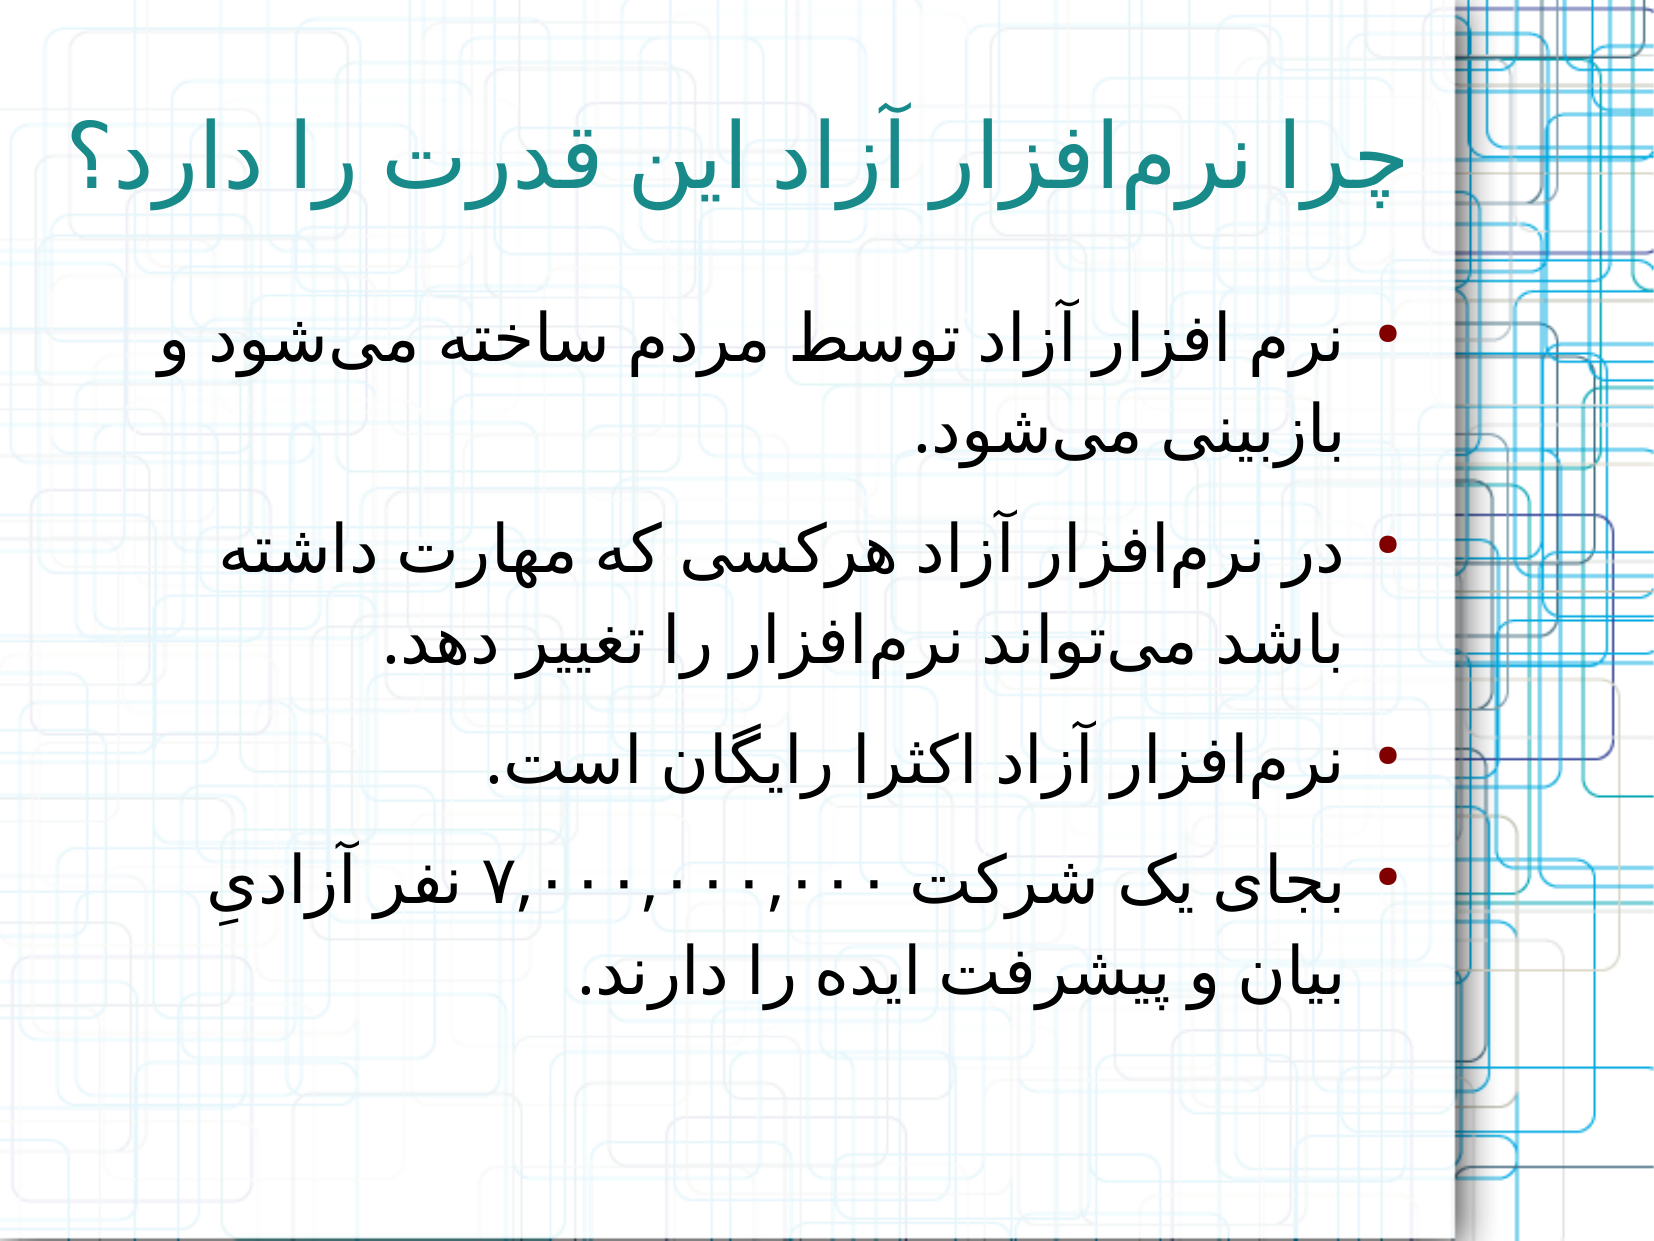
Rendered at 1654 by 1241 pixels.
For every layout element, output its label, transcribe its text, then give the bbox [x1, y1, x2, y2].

list نرم افزار آزاد توسط مردم ساخته می‌شود و بازبینی می‌شود. در نرم‌افزار آزاد هرکسی که مهارت داشته باشد می‌تواند نرم‌افزار را تغییر دهد. نرم‌افزار آزاد اکثرا رایگان است. بجای یک شرکت ۷,۰۰۰,۰۰۰,۰۰۰ نفر آزادیِ بیان و پیشرفت ایده را دارند. [82, 290, 1418, 1010]
picture [0, 0, 1654, 1241]
title چرا نرم‌افزار آزاد این قدرت را دارد؟ [59, 45, 1418, 261]
